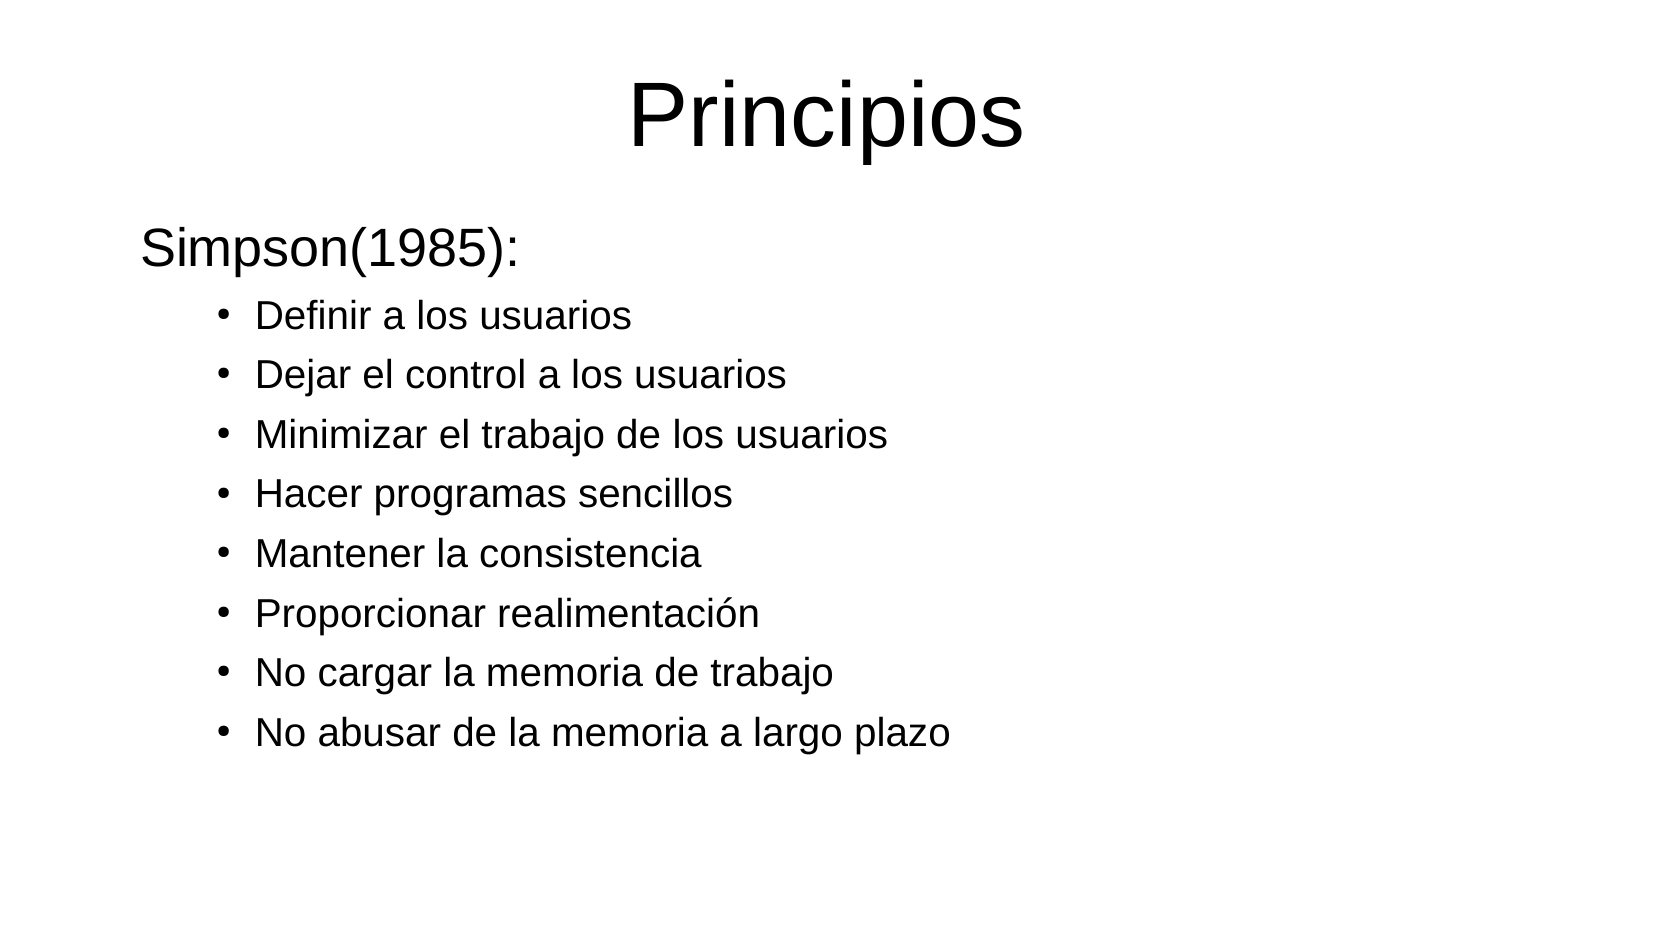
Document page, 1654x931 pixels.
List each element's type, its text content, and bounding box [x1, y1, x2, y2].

list Simpson(1985): Definir a los usuarios Dejar el control a los usuarios Minimizar el trabajo de los usuarios Hacer programas sencillos Mantener la consistencia Proporcionar realimentación No cargar la memoria de trabajo No abusar de la memoria a largo plazo [82, 217, 1571, 758]
title Principios [82, 37, 1571, 193]
